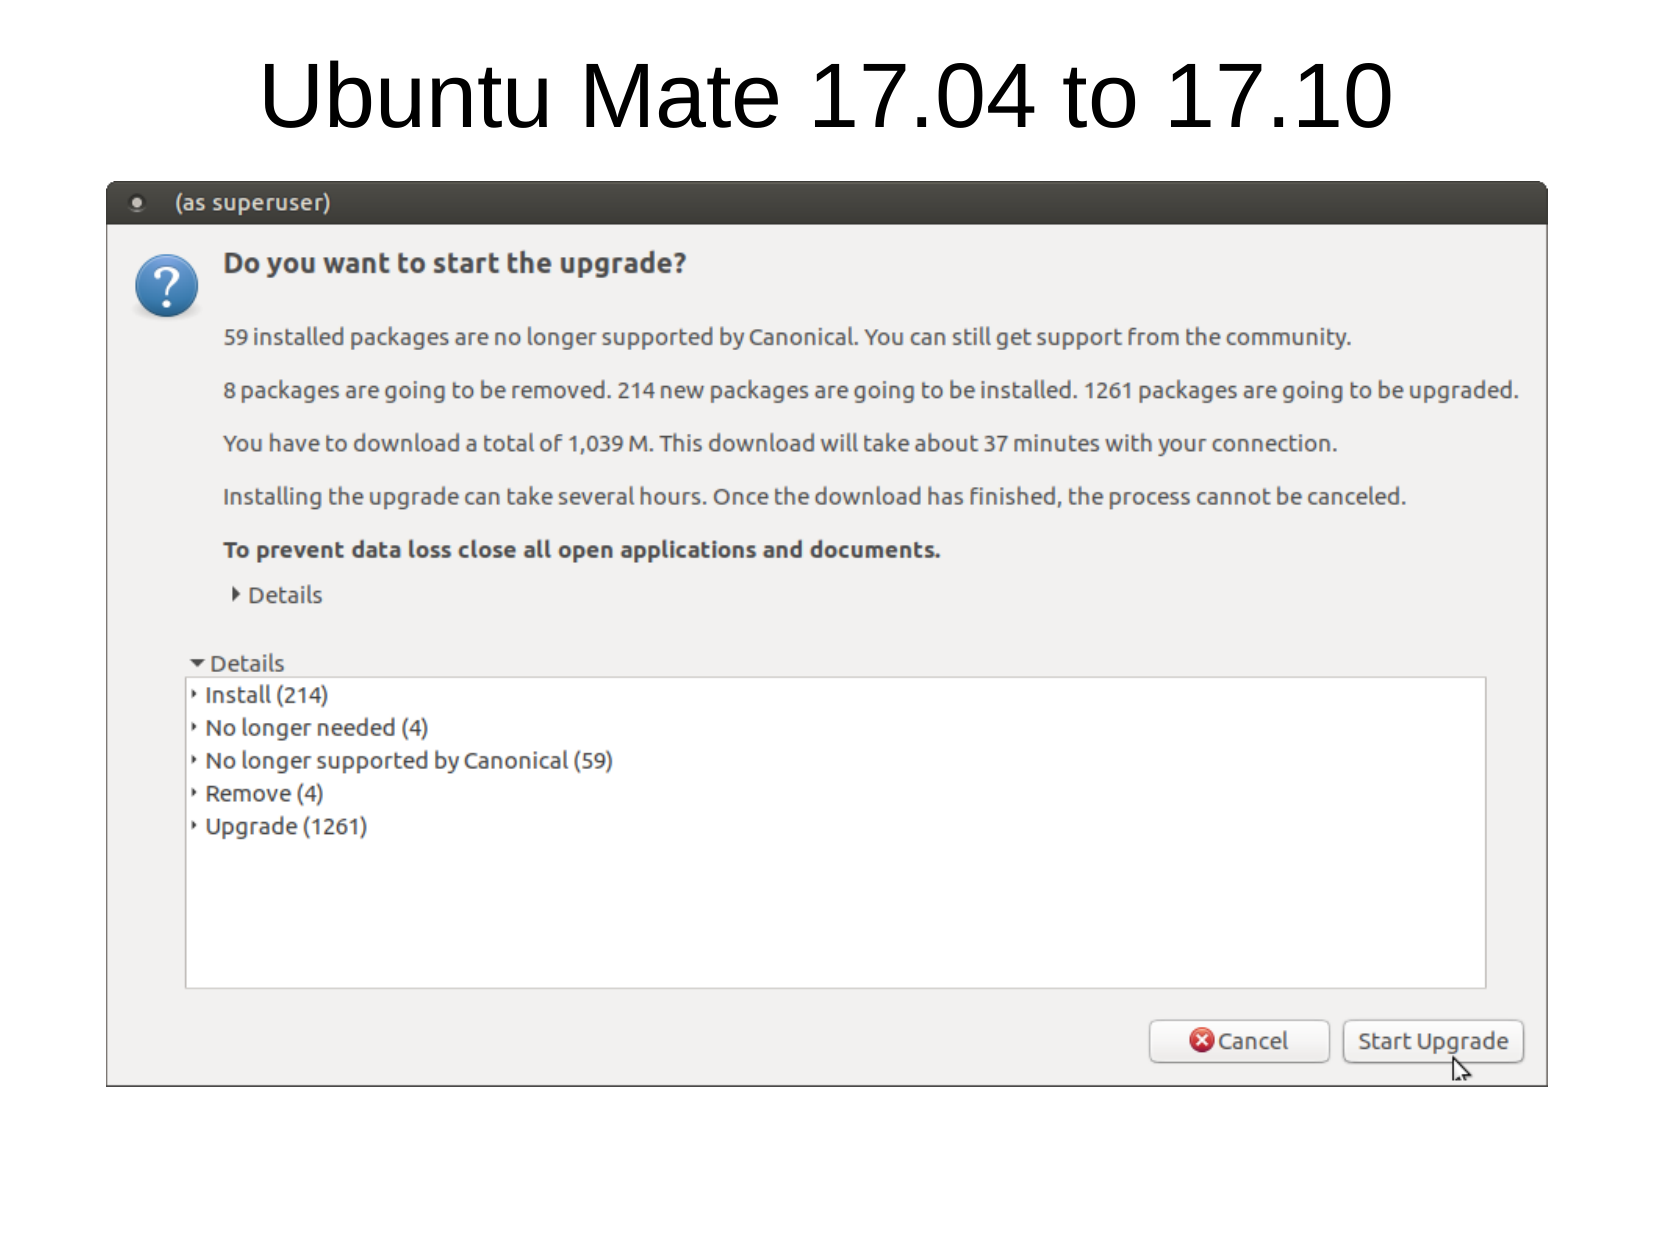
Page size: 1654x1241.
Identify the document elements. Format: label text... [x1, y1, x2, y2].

title Ubuntu Mate 17.04 to 17.10 [82, 44, 1571, 147]
picture [106, 181, 1548, 1087]
